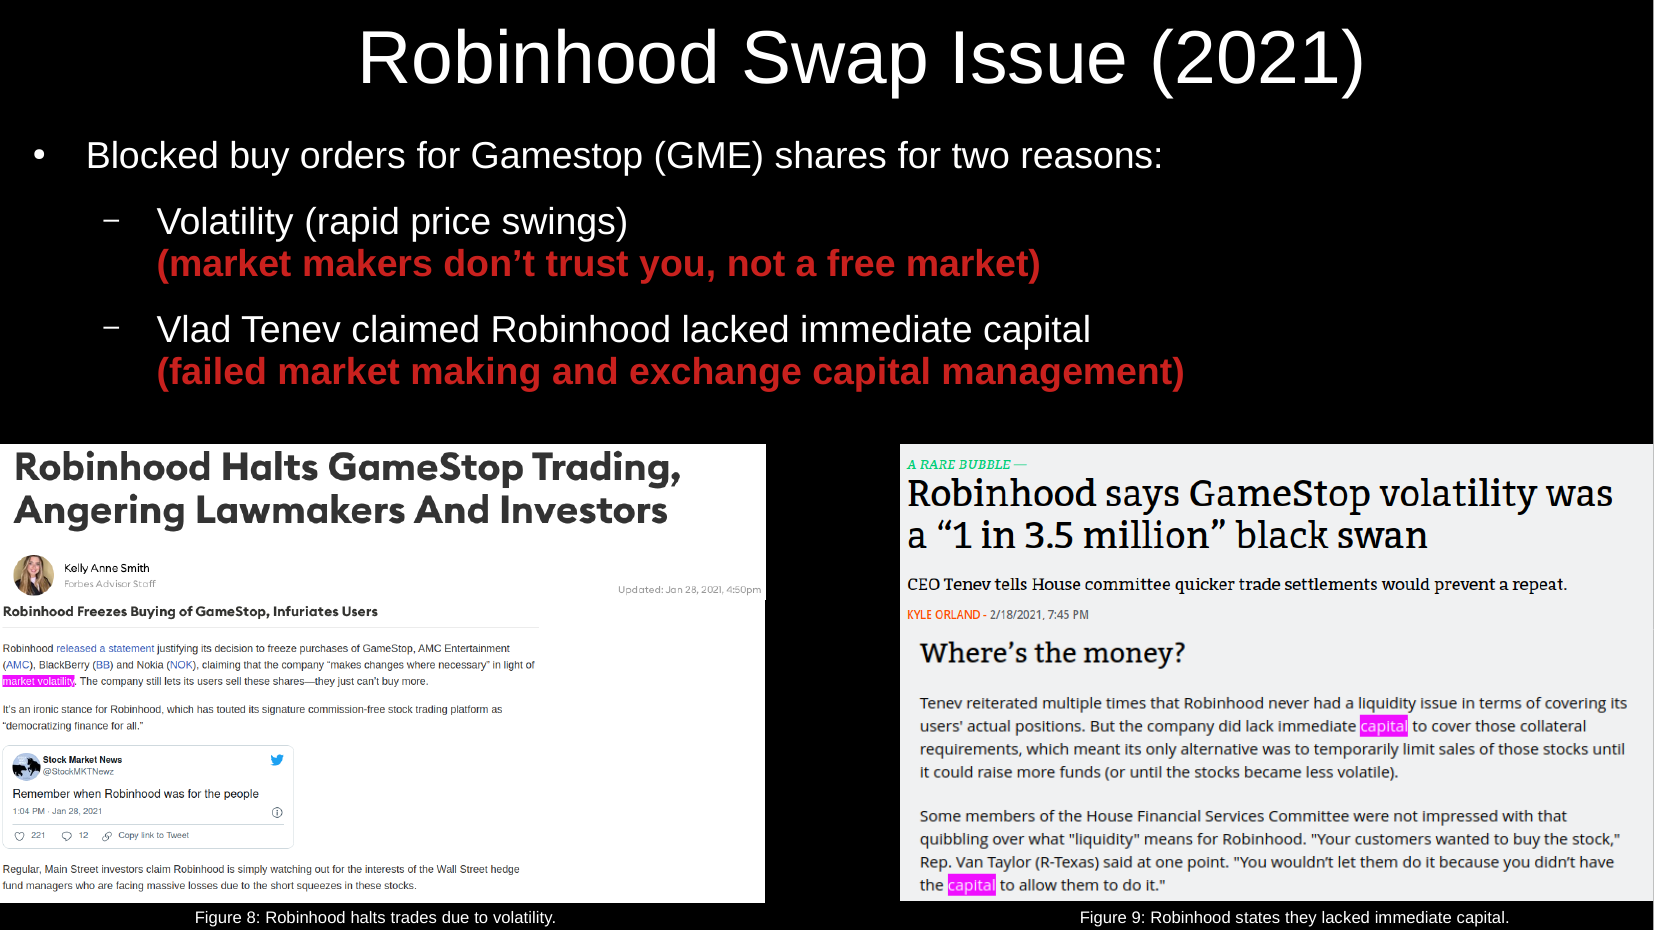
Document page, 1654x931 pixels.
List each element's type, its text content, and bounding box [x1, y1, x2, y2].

title Robinhood Swap Issue (2021) [82, 0, 1571, 135]
text_box Figure 8: Robinhood halts trades due to volatility. [180, 901, 586, 931]
picture [900, 444, 1654, 901]
text_box Figure 9: Robinhood states they lacked immediate capital. [1065, 900, 1546, 931]
list Blocked buy orders for Gamestop (GME) shares for two reasons: Volatility (rapid price swings) (market makers don’t trust you, not a free market) Vlad Tenev claimed Robinhood lacked immediate capital (failed market making and exchange capital management) [15, 135, 1654, 675]
picture [0, 444, 766, 903]
